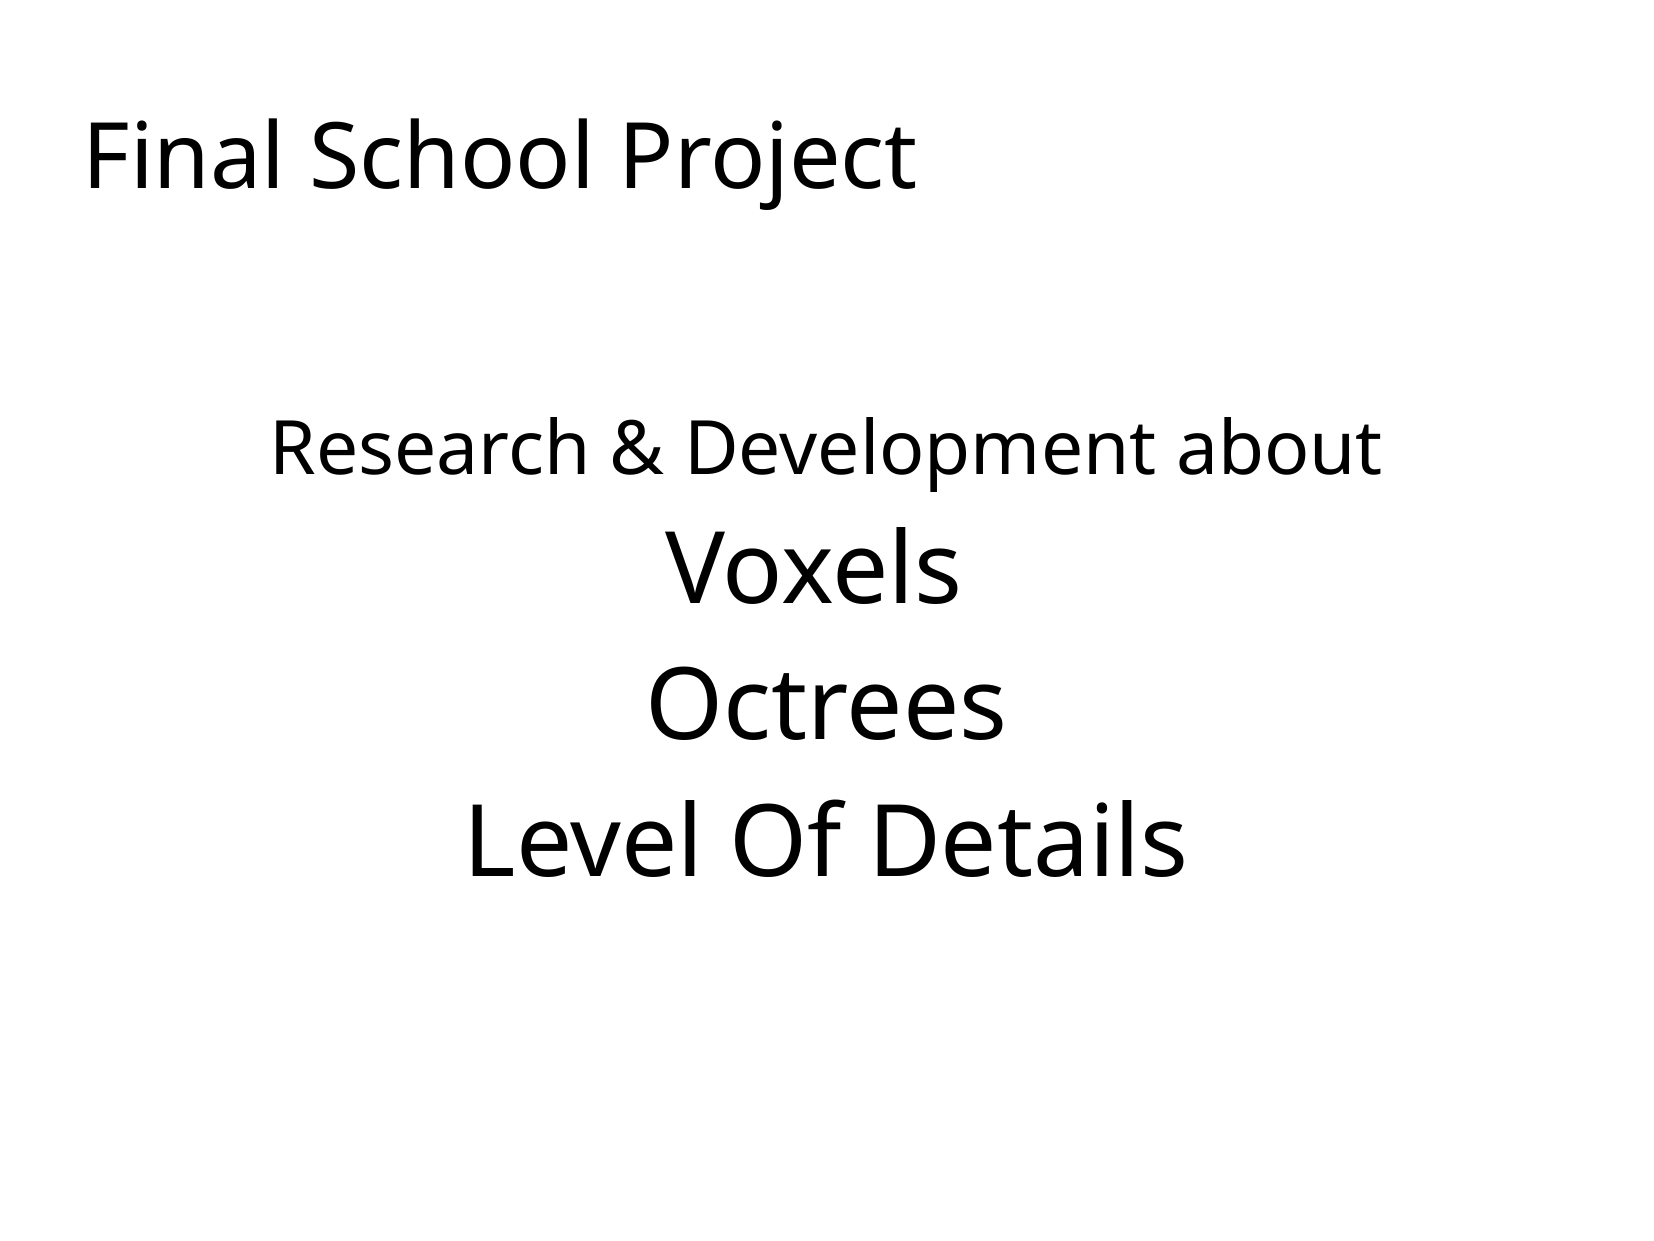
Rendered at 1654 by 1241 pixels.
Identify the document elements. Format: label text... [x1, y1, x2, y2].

subtitle Research & Development about Voxels Octrees Level Of Details [82, 290, 1571, 1010]
title Final School Project [82, 49, 1571, 257]
